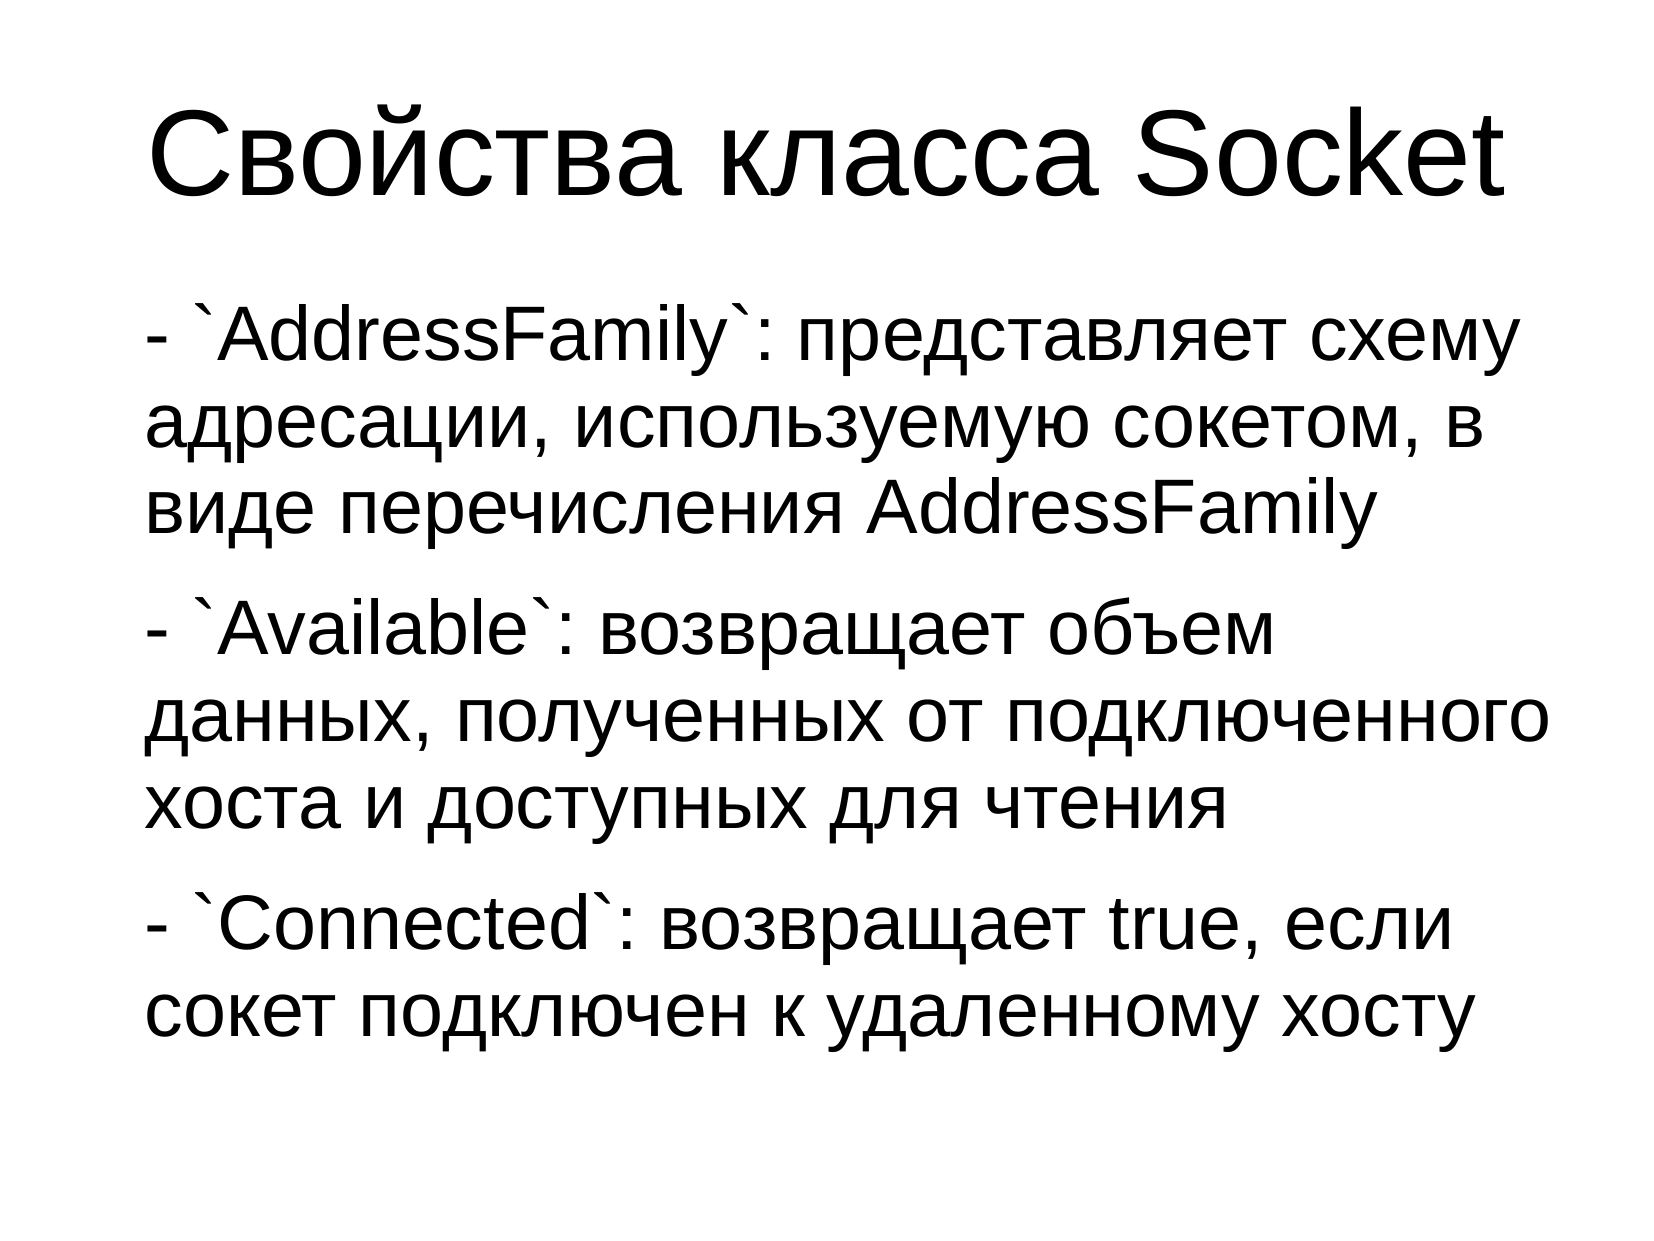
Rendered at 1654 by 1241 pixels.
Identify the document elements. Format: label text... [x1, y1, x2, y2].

title Свойства класса Socket [82, 49, 1571, 257]
list - `AddressFamily`: представляет схему адресации, используемую сокетом, в виде перечисления AddressFamily - `Available`: возвращает объем данных, полученных от подключенного хоста и доступных для чтения - `Connected`: возвращает true, если сокет подключен к удаленному хосту [82, 290, 1571, 1063]
